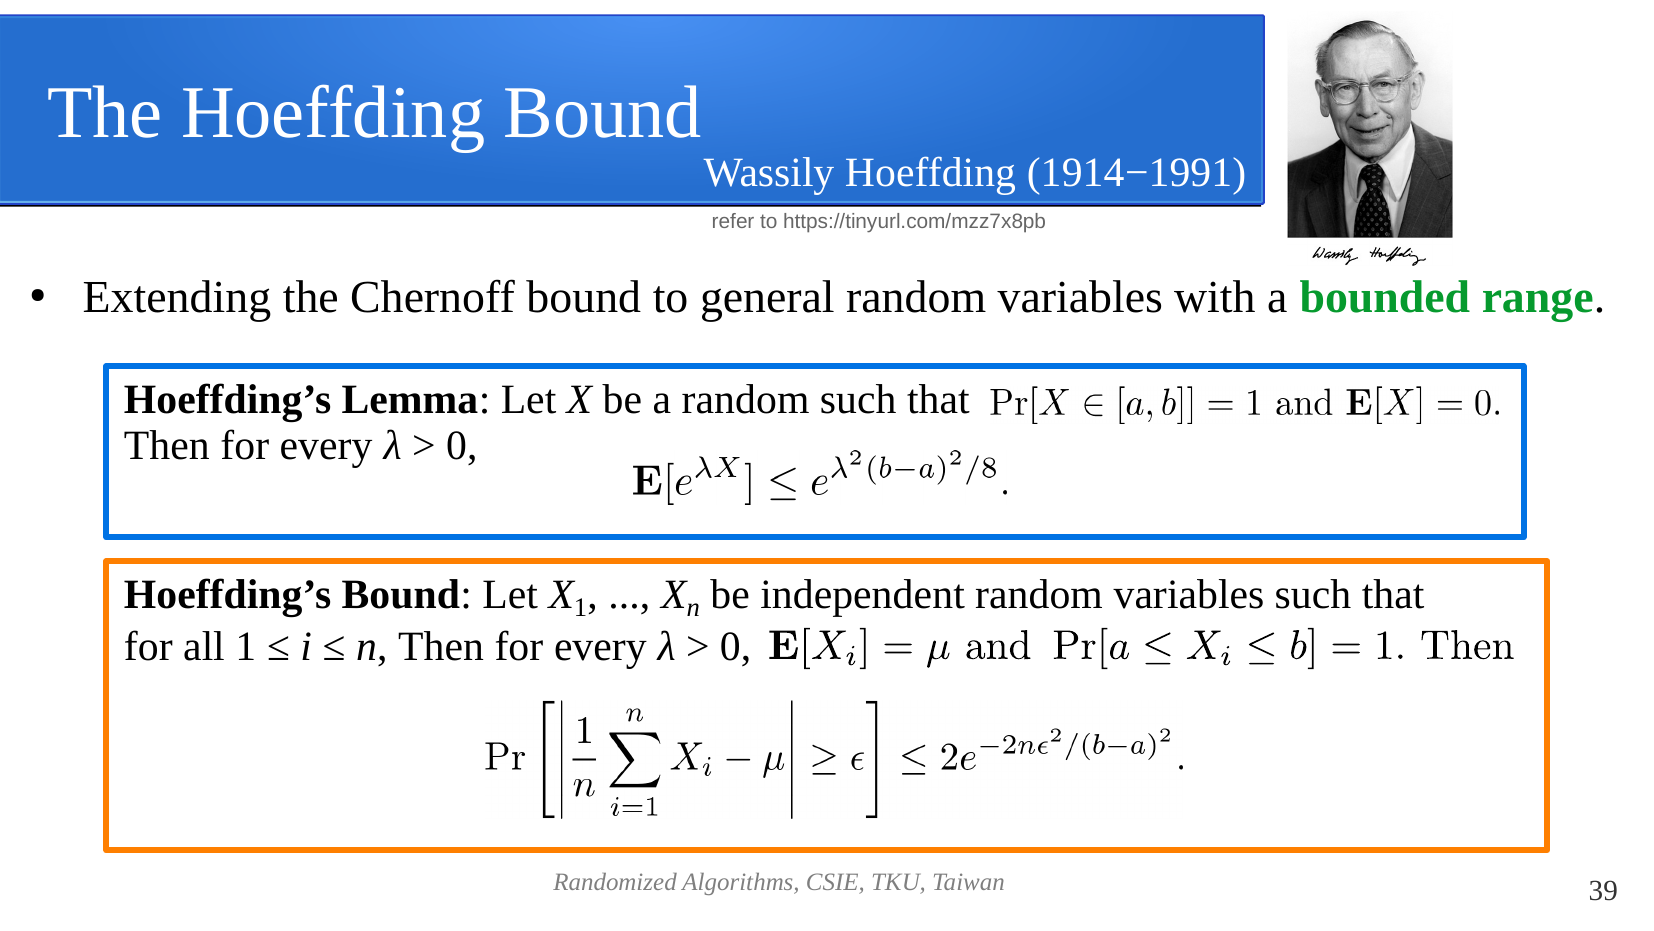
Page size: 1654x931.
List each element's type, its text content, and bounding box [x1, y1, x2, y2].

text_box Hoeffding’s Lemma: Let X be a random such that Then for every λ > 0, [106, 366, 1524, 538]
list Extending the Chernoff bound to general random variables with a bounded range. [11, 271, 1636, 414]
picture [485, 700, 1183, 820]
text_box refer to https://tinyurl.com/mzz7x8pb [696, 202, 1229, 241]
picture [1287, 11, 1453, 266]
title The Hoeffding Bound [47, 35, 1199, 189]
text_box Wassily Hoeffding (1914−1991) [688, 141, 1282, 203]
picture [990, 386, 1499, 424]
text_box Hoeffding’s Bound: Let X1, ..., Xn be independent random variables such that for all 1 ≤ i ≤ n, Then for every λ > 0, [106, 561, 1548, 851]
picture [766, 626, 1516, 671]
picture [633, 450, 1007, 505]
